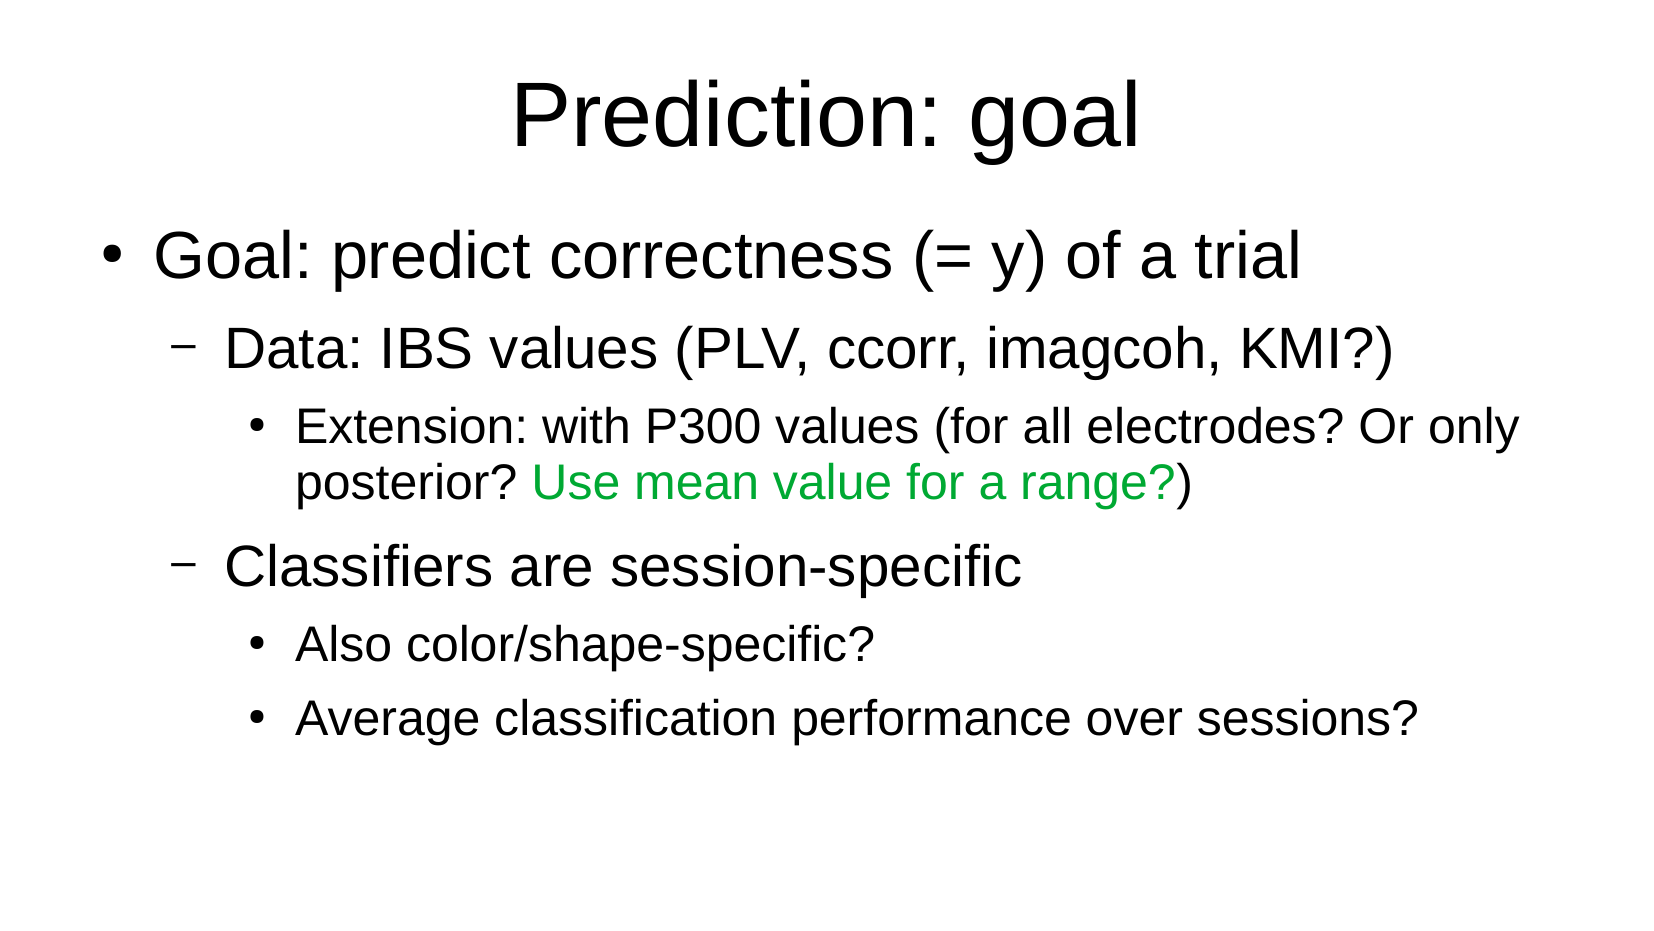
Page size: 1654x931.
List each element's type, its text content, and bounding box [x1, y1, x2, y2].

list Goal: predict correctness (= y) of a trial Data: IBS values (PLV, ccorr, imagcoh, KMI?) Extension: with P300 values (for all electrodes? Or only posterior? Use mean value for a range?) Classifiers are session-specific Also color/shape-specific? Average classification performance over sessions? [82, 217, 1571, 758]
title Prediction: goal [82, 37, 1571, 193]
